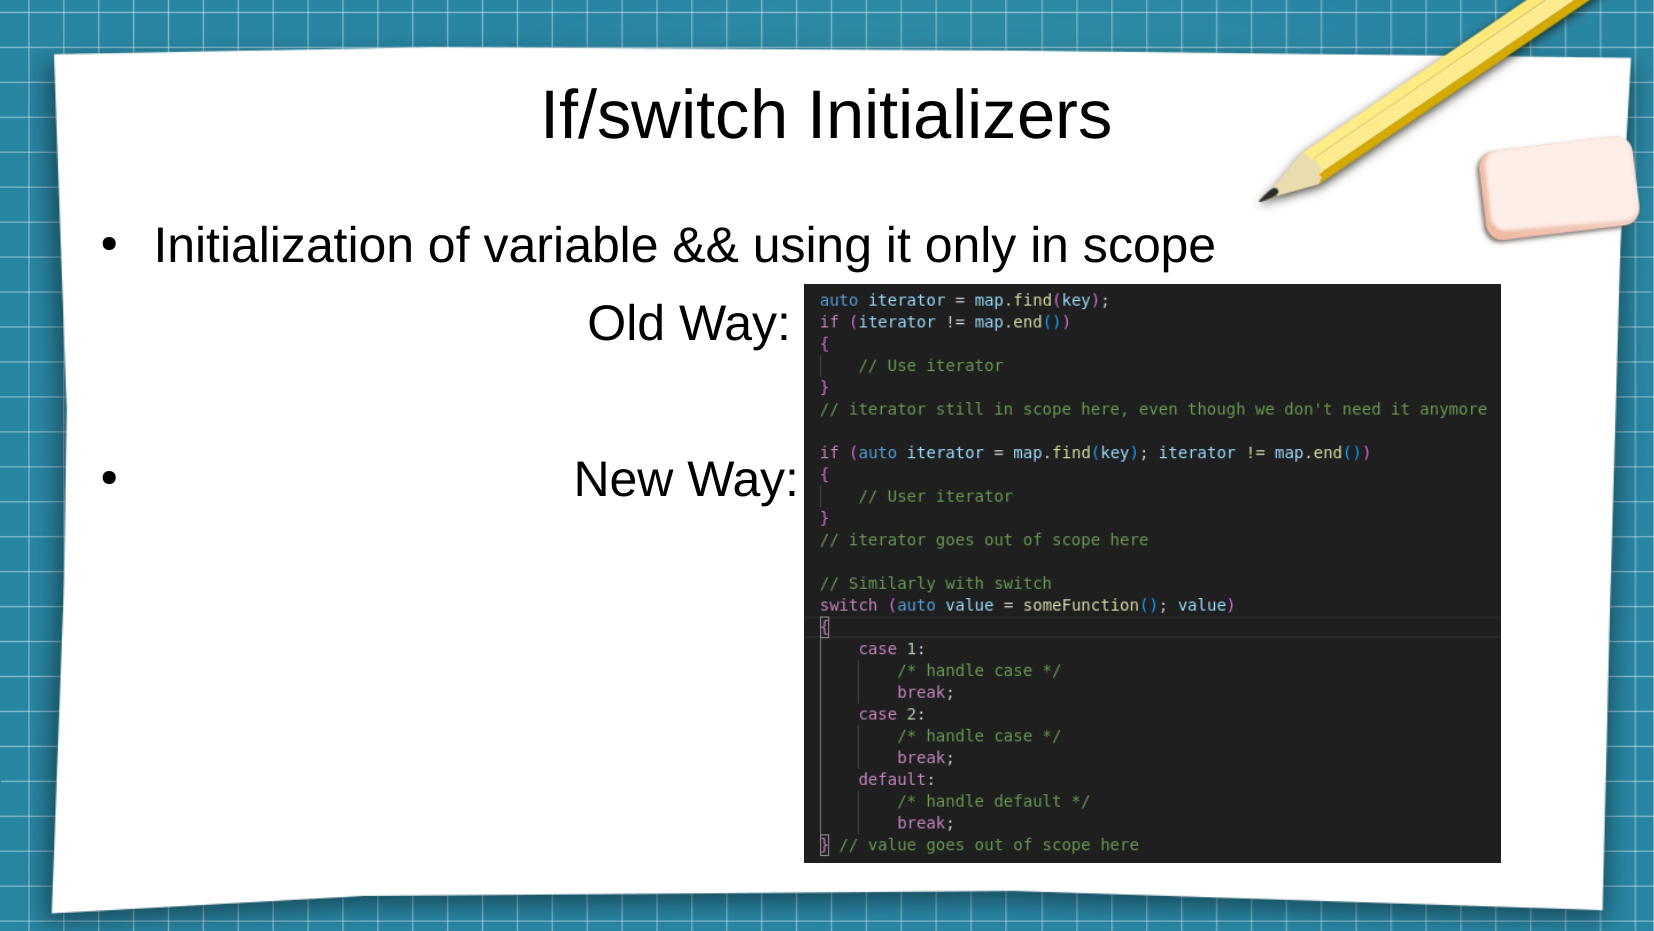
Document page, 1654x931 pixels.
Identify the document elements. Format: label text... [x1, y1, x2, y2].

list Initialization of variable && using it only in scope Old Way: New Way: [82, 217, 1571, 758]
picture [0, 0, 1654, 931]
title If/switch Initializers [82, 37, 1571, 193]
